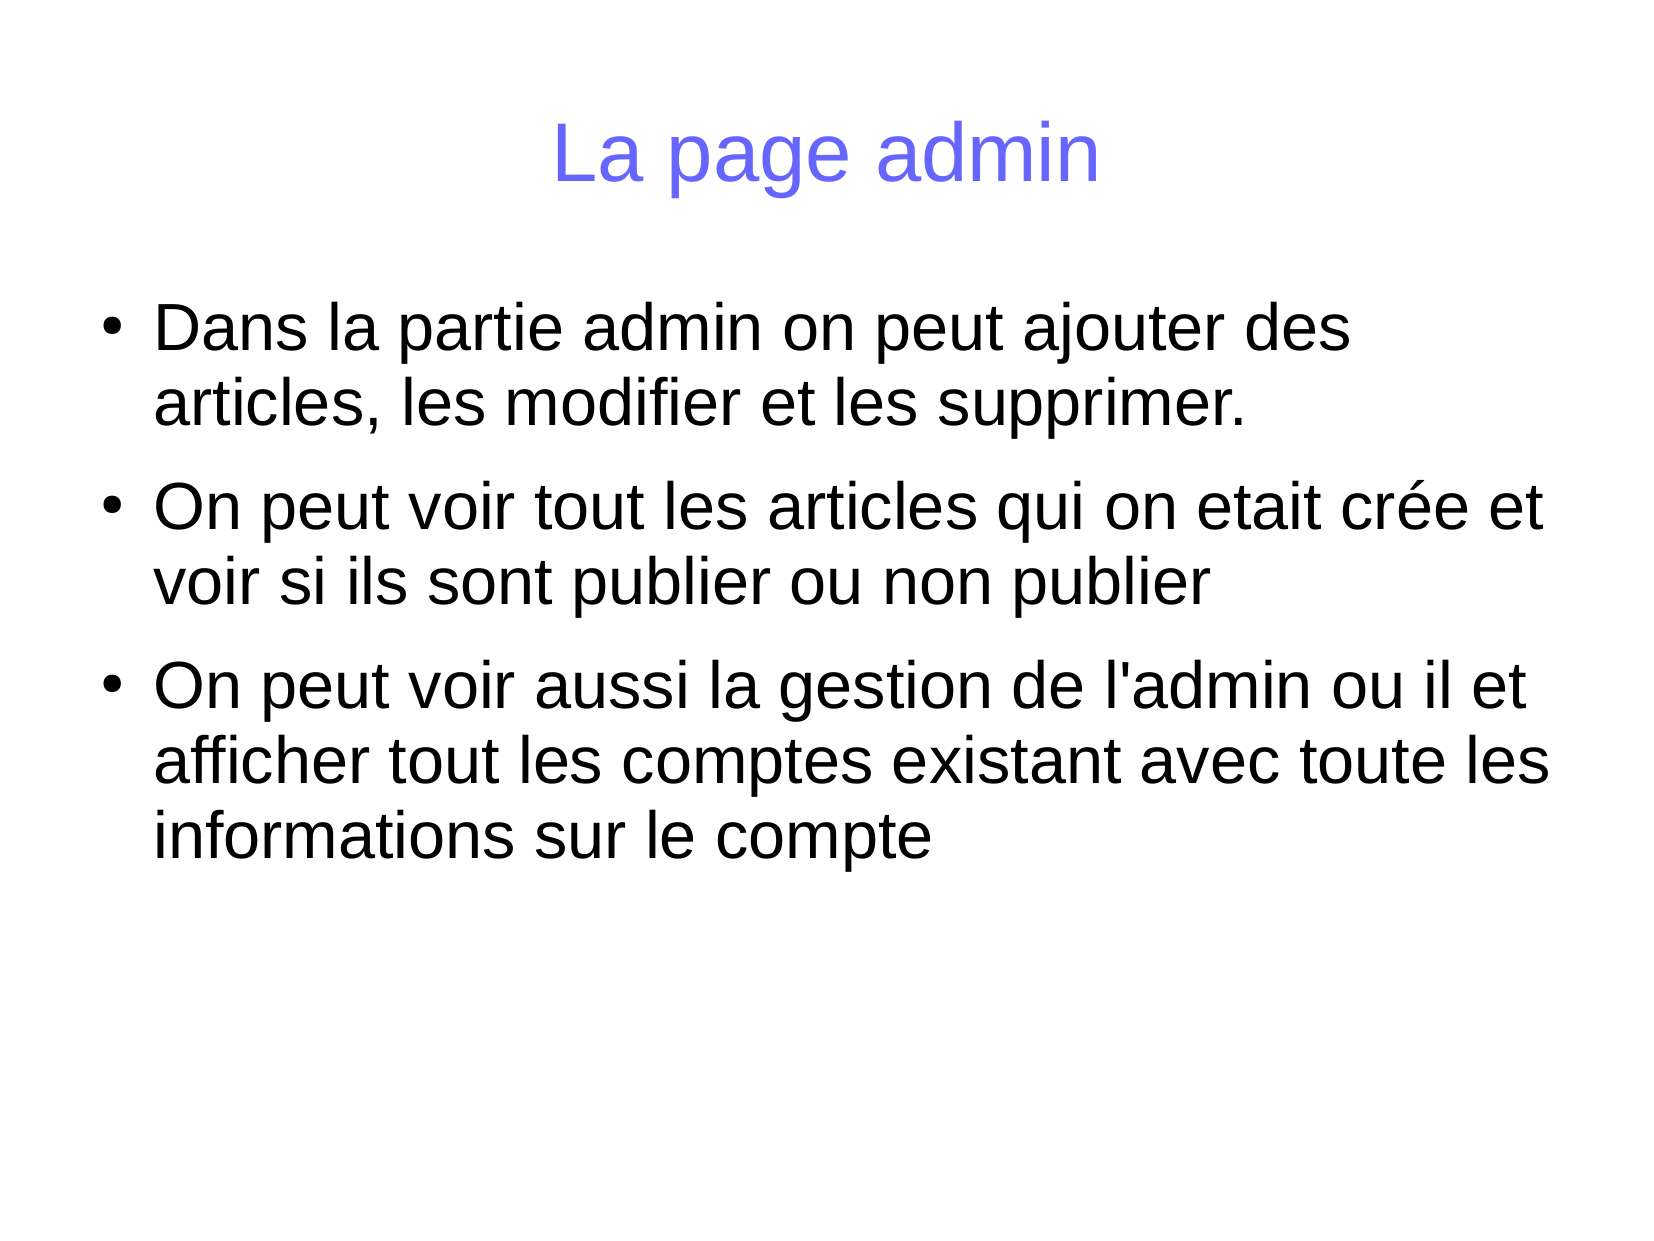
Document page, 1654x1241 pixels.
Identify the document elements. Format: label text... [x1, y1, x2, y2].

list Dans la partie admin on peut ajouter des articles, les modifier et les supprimer. On peut voir tout les articles qui on etait crée et voir si ils sont publier ou non publier On peut voir aussi la gestion de l'admin ou il et afficher tout les comptes existant avec toute les informations sur le compte [82, 290, 1571, 1010]
title La page admin [82, 49, 1571, 257]
